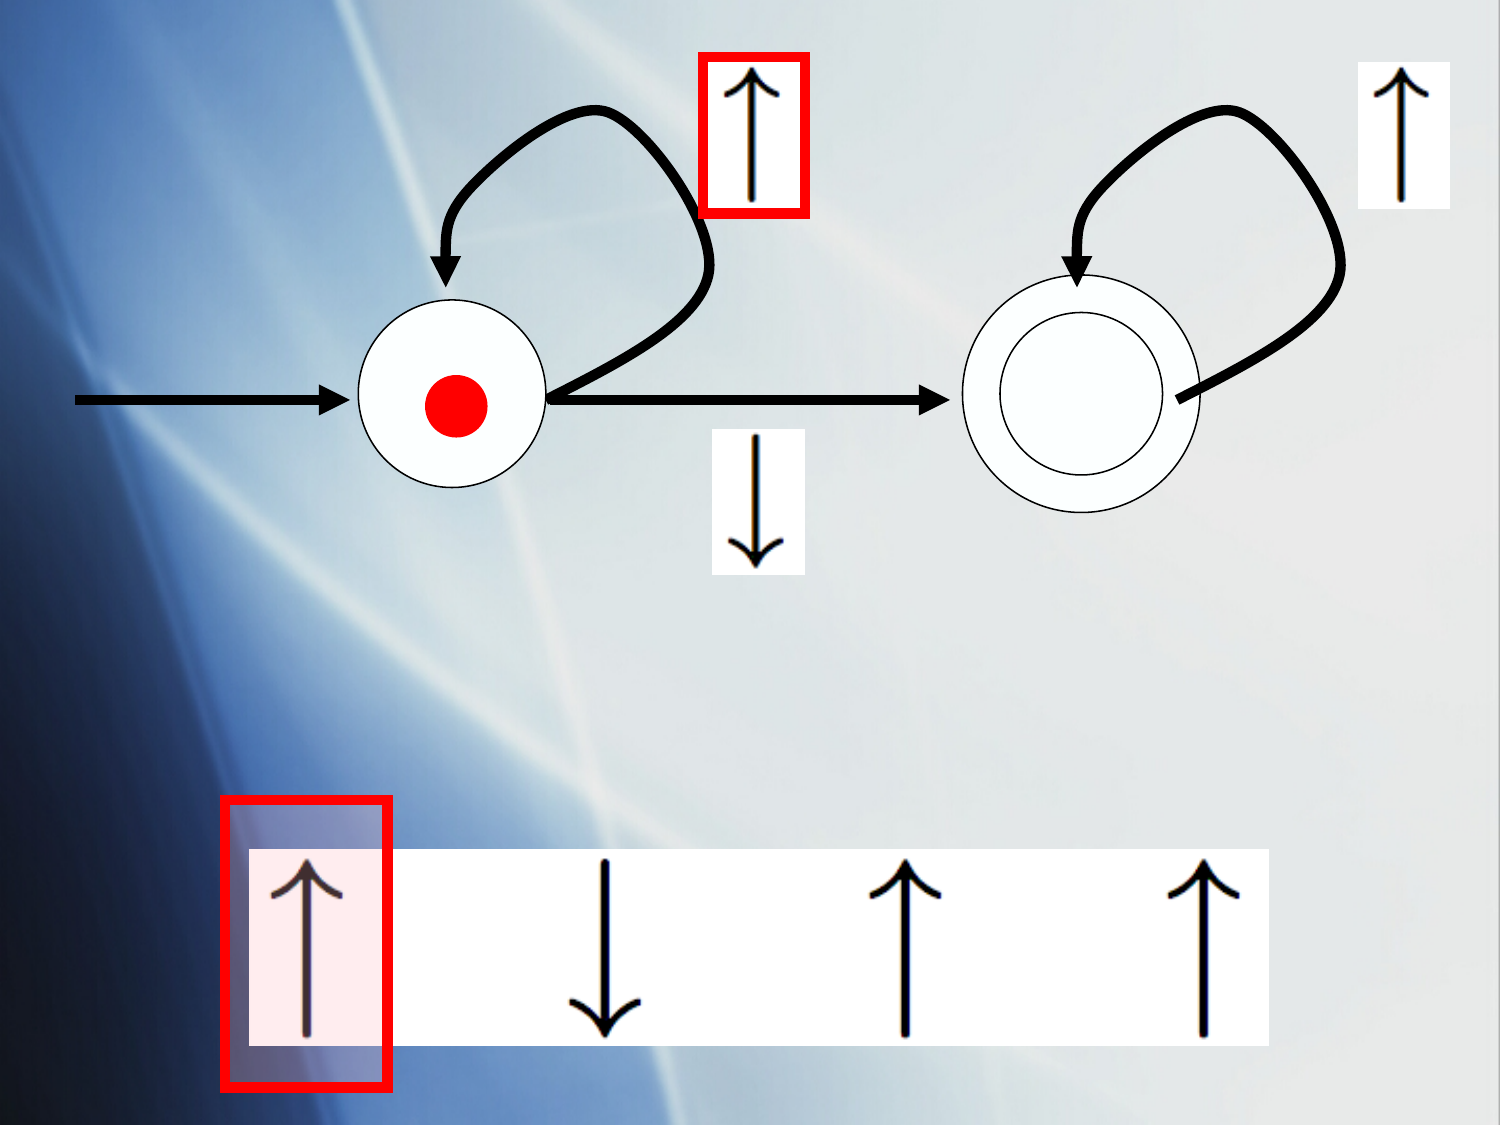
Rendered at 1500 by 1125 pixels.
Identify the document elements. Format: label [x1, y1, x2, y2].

text_box [358, 299, 546, 488]
picture [0, 0, 1500, 1125]
text_box [962, 275, 1201, 513]
text_box [225, 800, 388, 1088]
